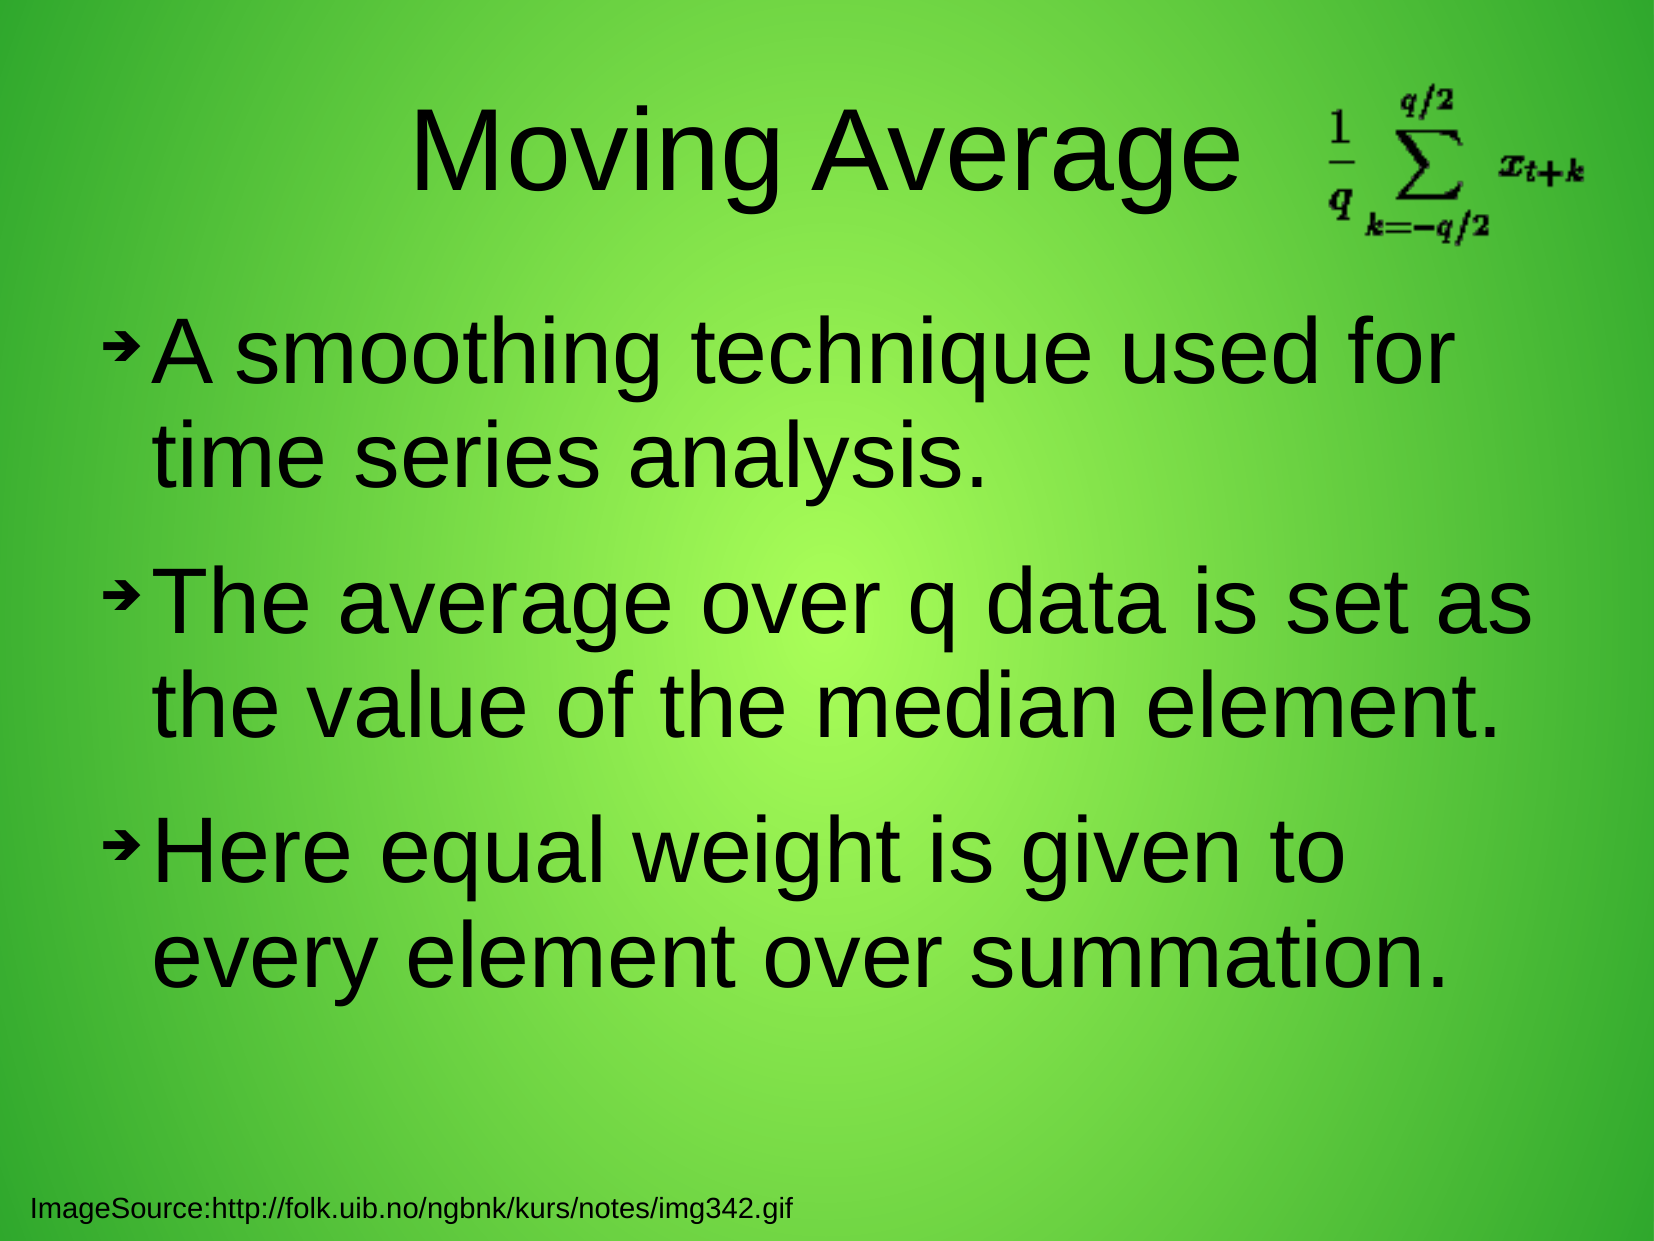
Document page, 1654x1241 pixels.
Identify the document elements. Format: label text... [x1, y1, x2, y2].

text_box ImageSource:http://folk.uib.no/ngbnk/kurs/notes/img342.gif [15, 1185, 810, 1233]
title Moving Average [82, 47, 1571, 252]
picture [1317, 69, 1592, 280]
list A smoothing technique used for time series analysis. The average over q data is set as the value of the median element. Here equal weight is given to every element over summation. [82, 299, 1571, 1019]
